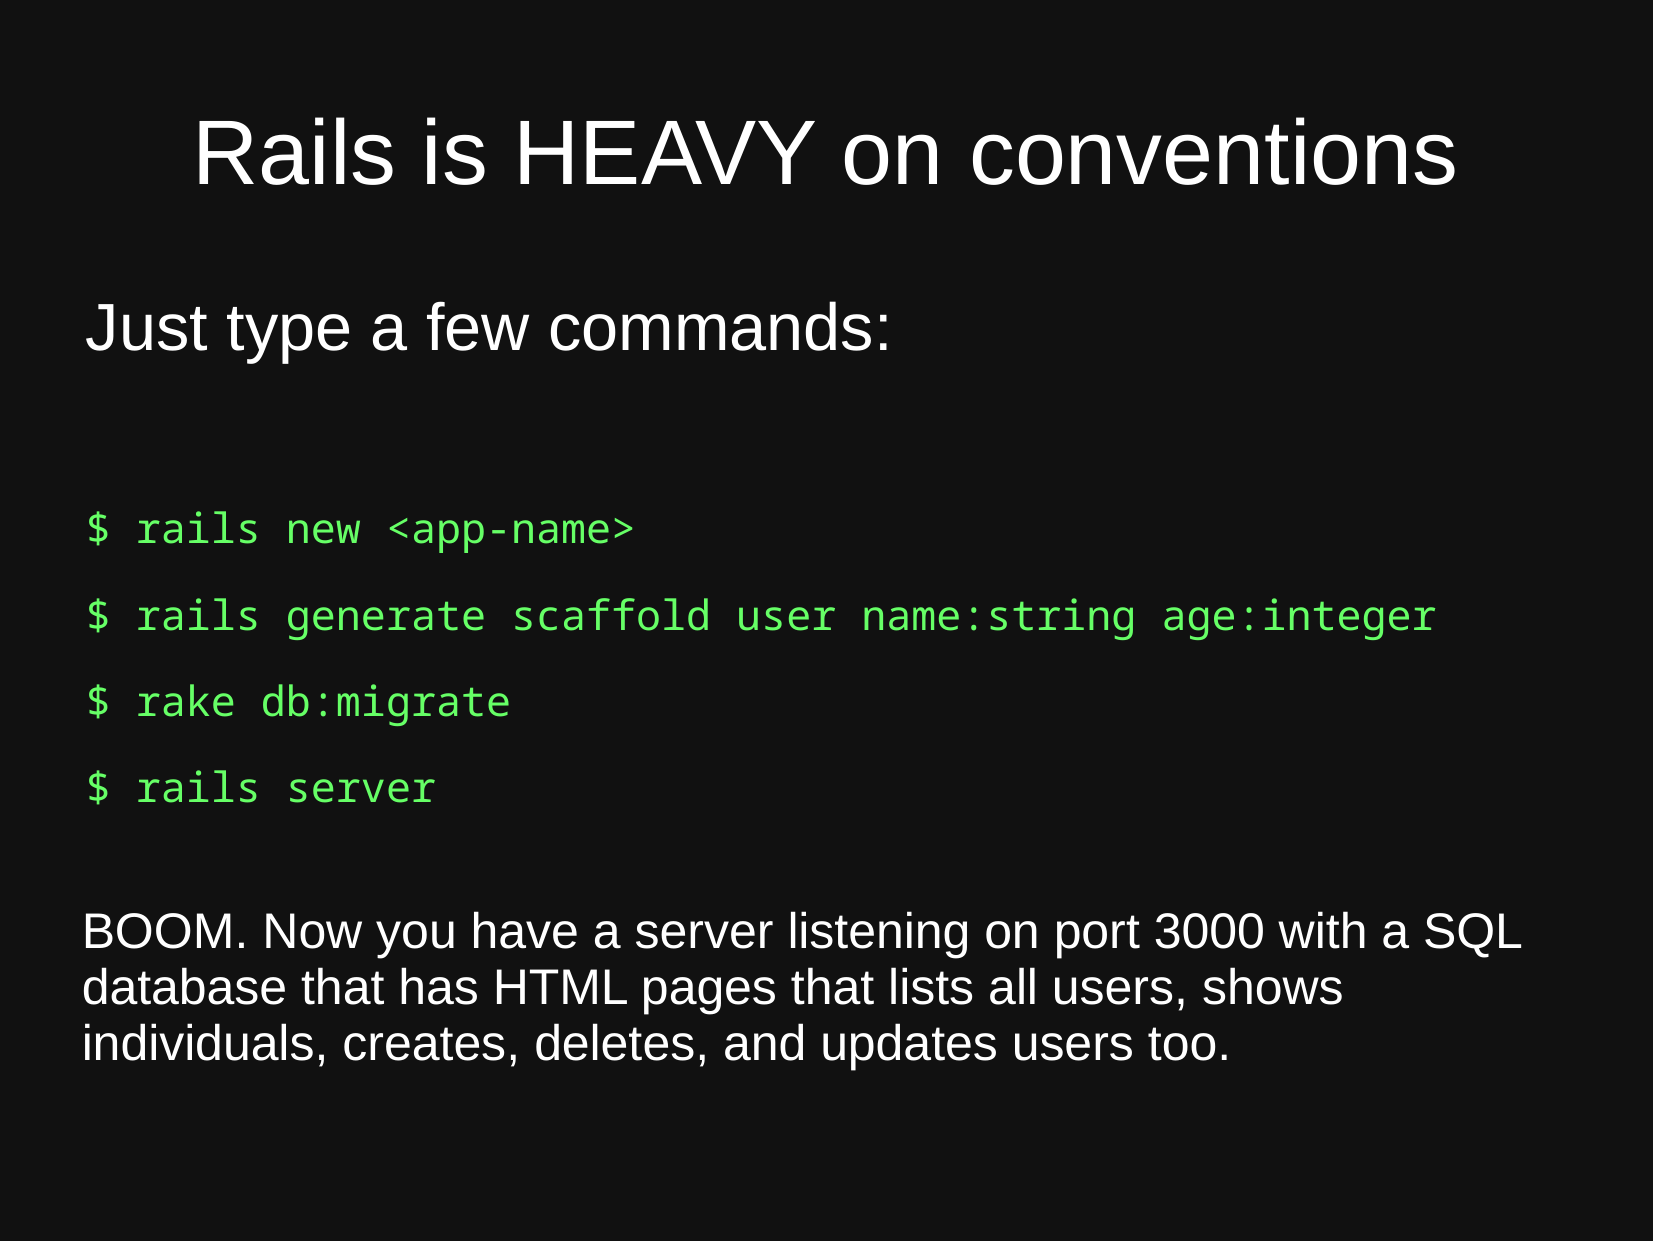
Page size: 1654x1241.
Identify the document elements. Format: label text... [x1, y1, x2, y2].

title Rails is HEAVY on conventions [82, 49, 1571, 257]
list Just type a few commands: $ rails new <app-name> $ rails generate scaffold user name:string age:integer $ rake db:migrate $ rails server [15, 290, 1571, 856]
text_box BOOM. Now you have a server listening on port 3000 with a SQL database that has HTML pages that lists all users, shows individuals, creates, deletes, and updates users too. [67, 896, 1621, 1081]
